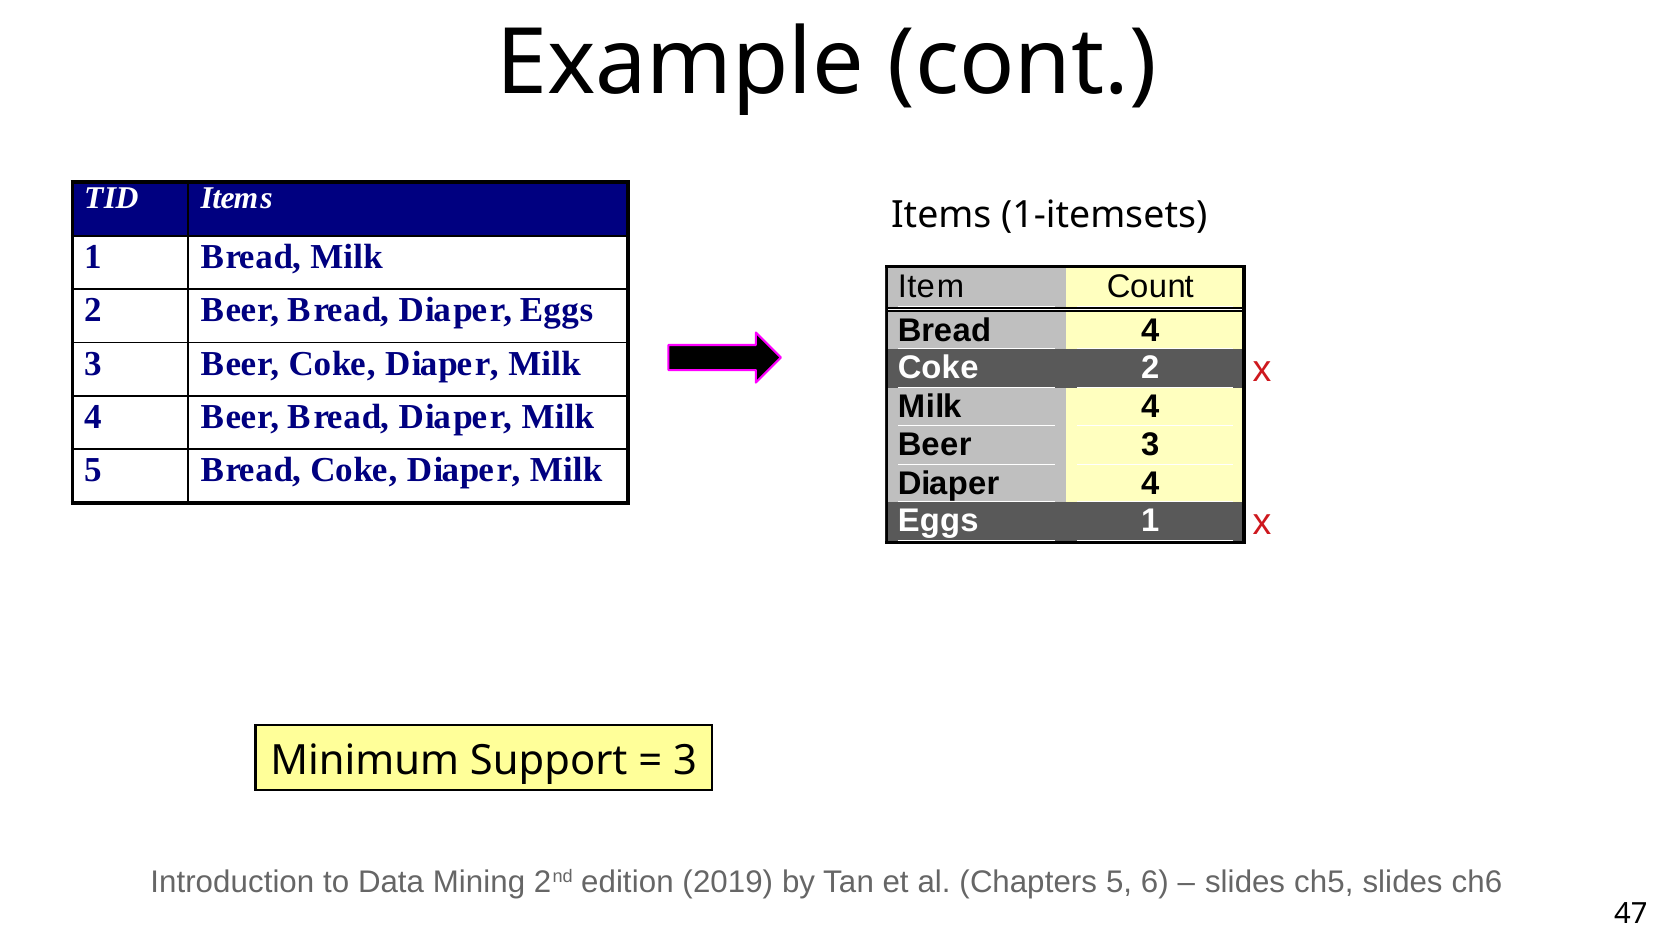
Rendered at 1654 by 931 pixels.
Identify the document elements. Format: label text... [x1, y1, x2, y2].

picture [885, 265, 1261, 674]
text_box Minimum Support = 3 [255, 725, 712, 790]
text_box Items (1-itemsets) [876, 182, 1223, 243]
text_box [668, 332, 781, 383]
text_box x [1238, 493, 1320, 550]
text_box Introduction to Data Mining 2nd edition (2019) by Tan et al. (Chapters 5, 6) – slides ch5, slides ch6 [7, 857, 1646, 916]
picture [55, 180, 642, 533]
title Example (cont.) [82, 1, 1571, 115]
text_box x [1238, 339, 1320, 397]
